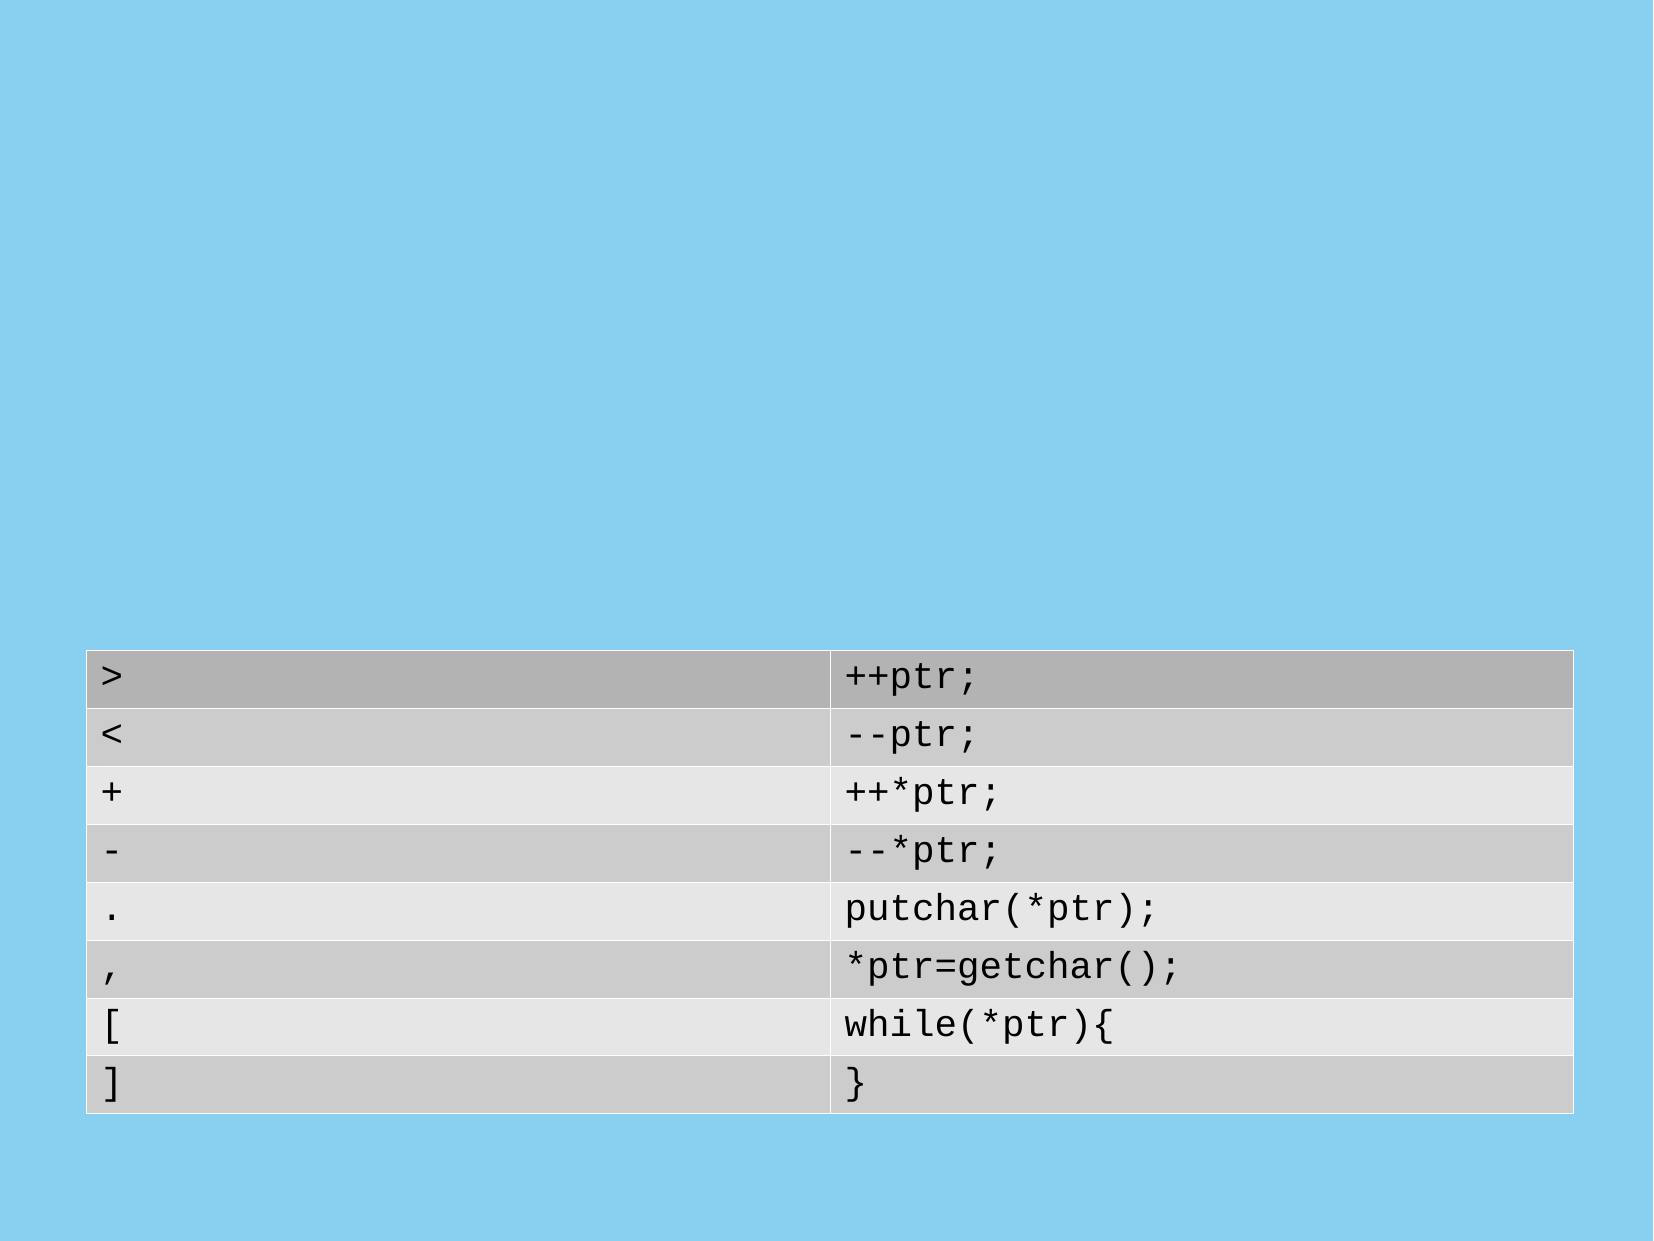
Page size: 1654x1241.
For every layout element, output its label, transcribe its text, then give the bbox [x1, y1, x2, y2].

table_cell + [87, 767, 830, 824]
table_cell - [87, 825, 830, 882]
table_cell < [87, 709, 830, 766]
table_cell ] [87, 1056, 830, 1113]
table_cell *ptr=getchar(); [831, 941, 1573, 998]
table_cell ++*ptr; [831, 767, 1573, 824]
table_cell , [87, 941, 830, 998]
table_cell putchar(*ptr); [831, 883, 1573, 940]
table_cell . [87, 883, 830, 940]
table_header > [87, 651, 830, 708]
table_header ++ptr; [831, 651, 1573, 708]
table_cell --ptr; [831, 709, 1573, 766]
table_cell [ [87, 999, 830, 1055]
table_cell while(*ptr){ [831, 999, 1573, 1055]
table_cell --*ptr; [831, 825, 1573, 882]
table_cell } [831, 1056, 1573, 1113]
